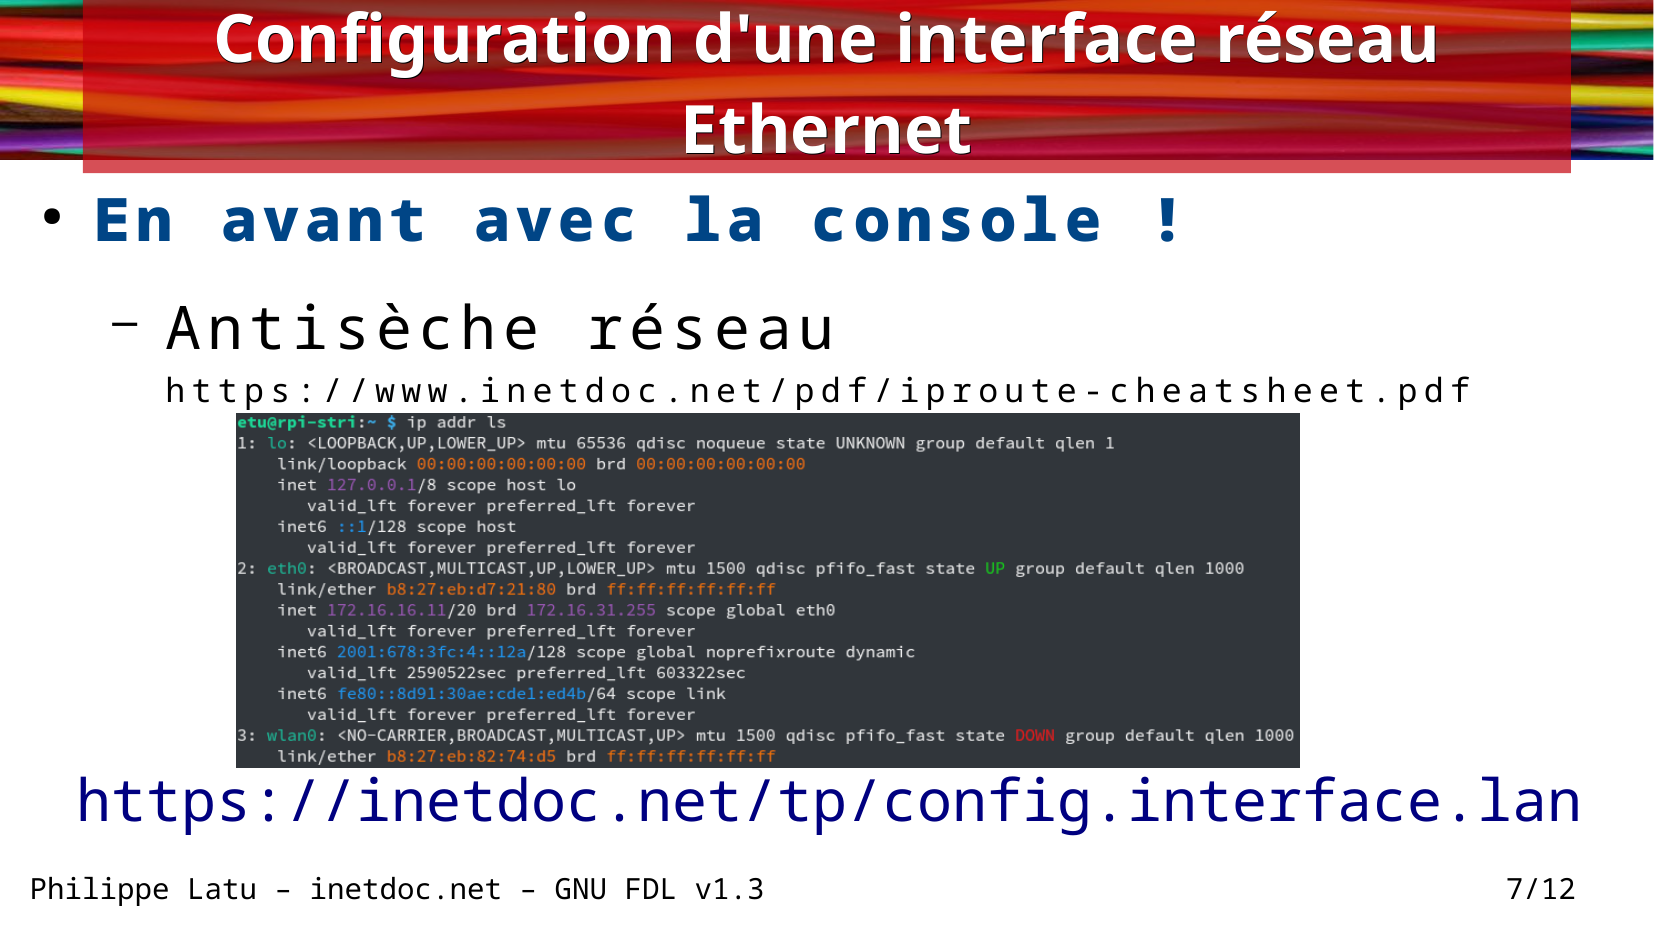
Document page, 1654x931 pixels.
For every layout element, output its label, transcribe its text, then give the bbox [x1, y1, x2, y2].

picture [236, 413, 1300, 758]
text_box Philippe Latu – inetdoc.net – GNU FDL v1.3 <numéro>/12 [23, 861, 1619, 909]
picture [1571, 0, 1654, 160]
text_box https://inetdoc.net/tp/config.interface.lan [70, 758, 1595, 847]
title Configuration d'une interface réseau Ethernet [82, 10, 1571, 155]
list En avant avec la console ! Antisèche réseau https://www.inetdoc.net/pdf/iproute-cheatsheet.pdf [23, 177, 1536, 861]
picture [0, 0, 82, 160]
